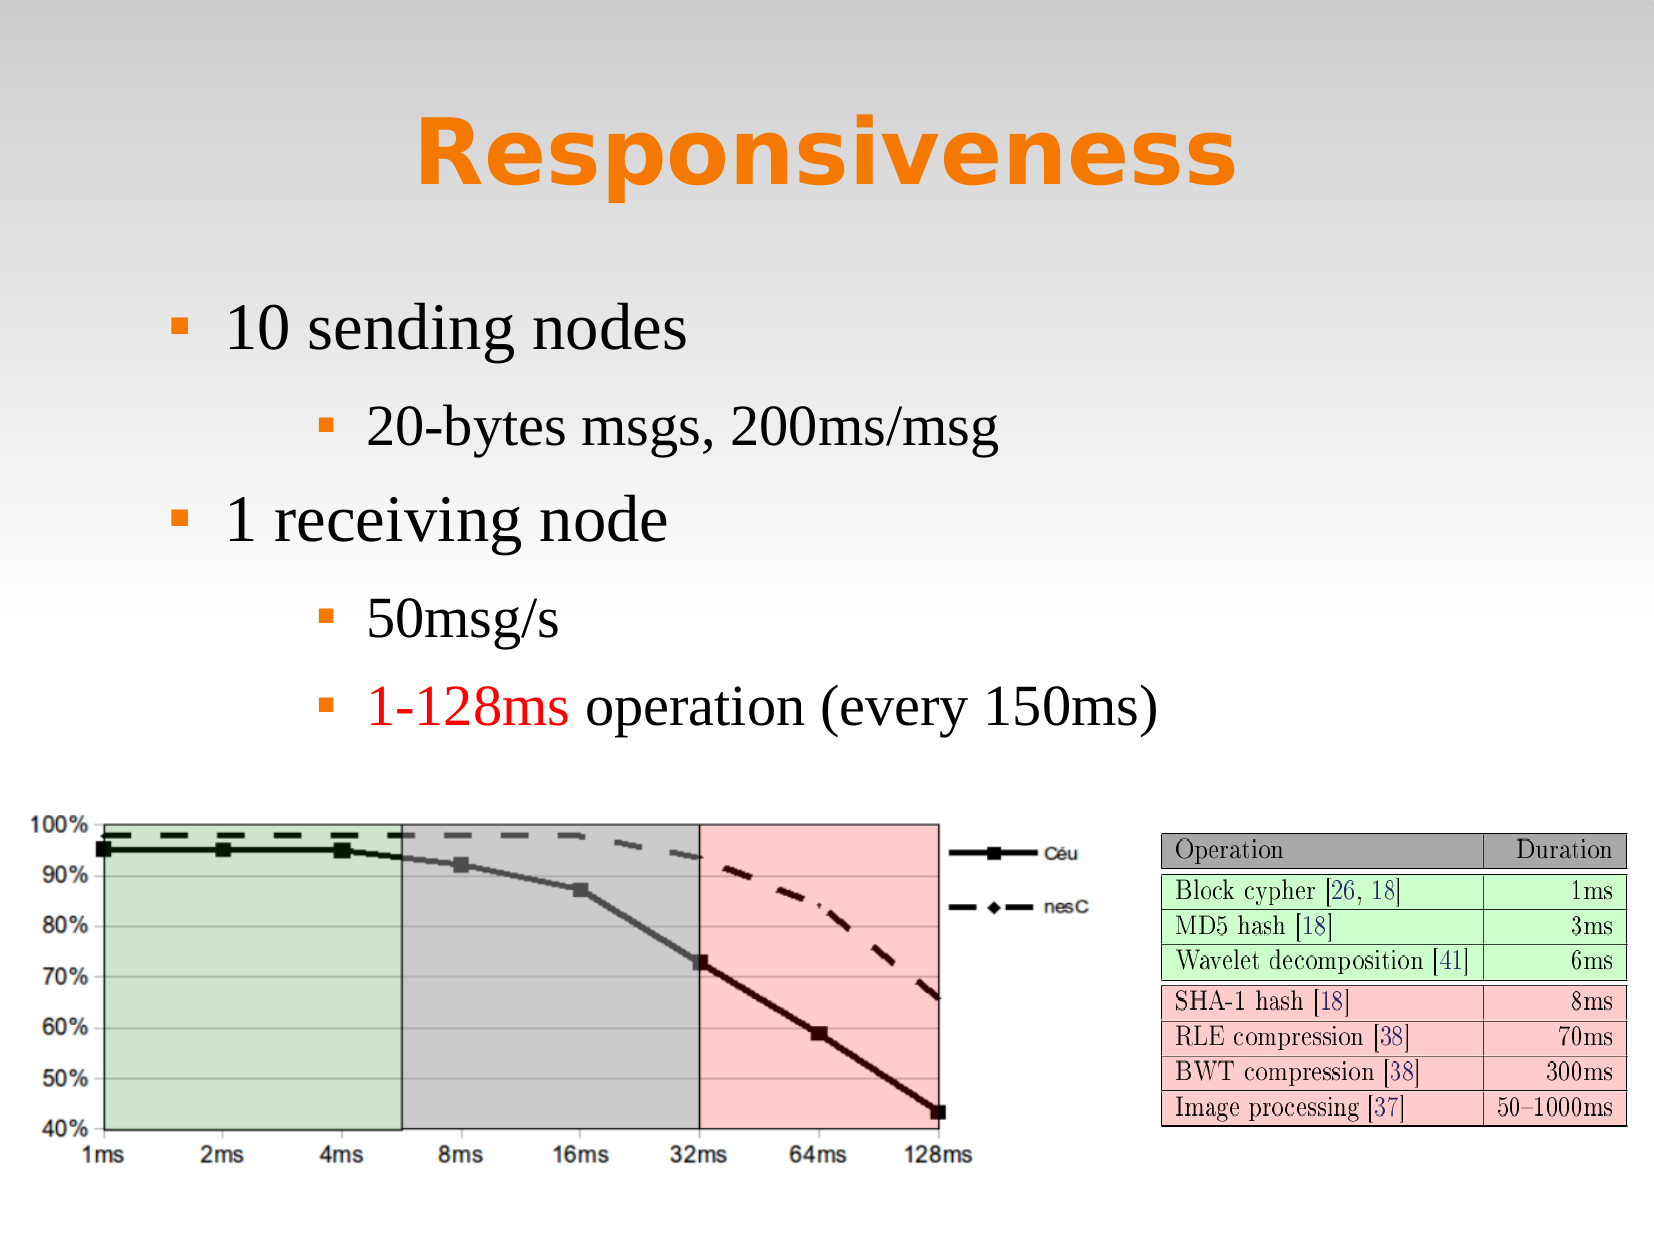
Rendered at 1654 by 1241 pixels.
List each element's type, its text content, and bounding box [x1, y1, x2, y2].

picture [11, 807, 1100, 1182]
picture [1148, 819, 1637, 1137]
list 10 sending nodes 20-bytes msgs, 200ms/msg 1 receiving node 50msg/s 1-128ms operation (every 150ms) [82, 290, 1501, 1109]
title Responsiveness [82, 49, 1571, 257]
